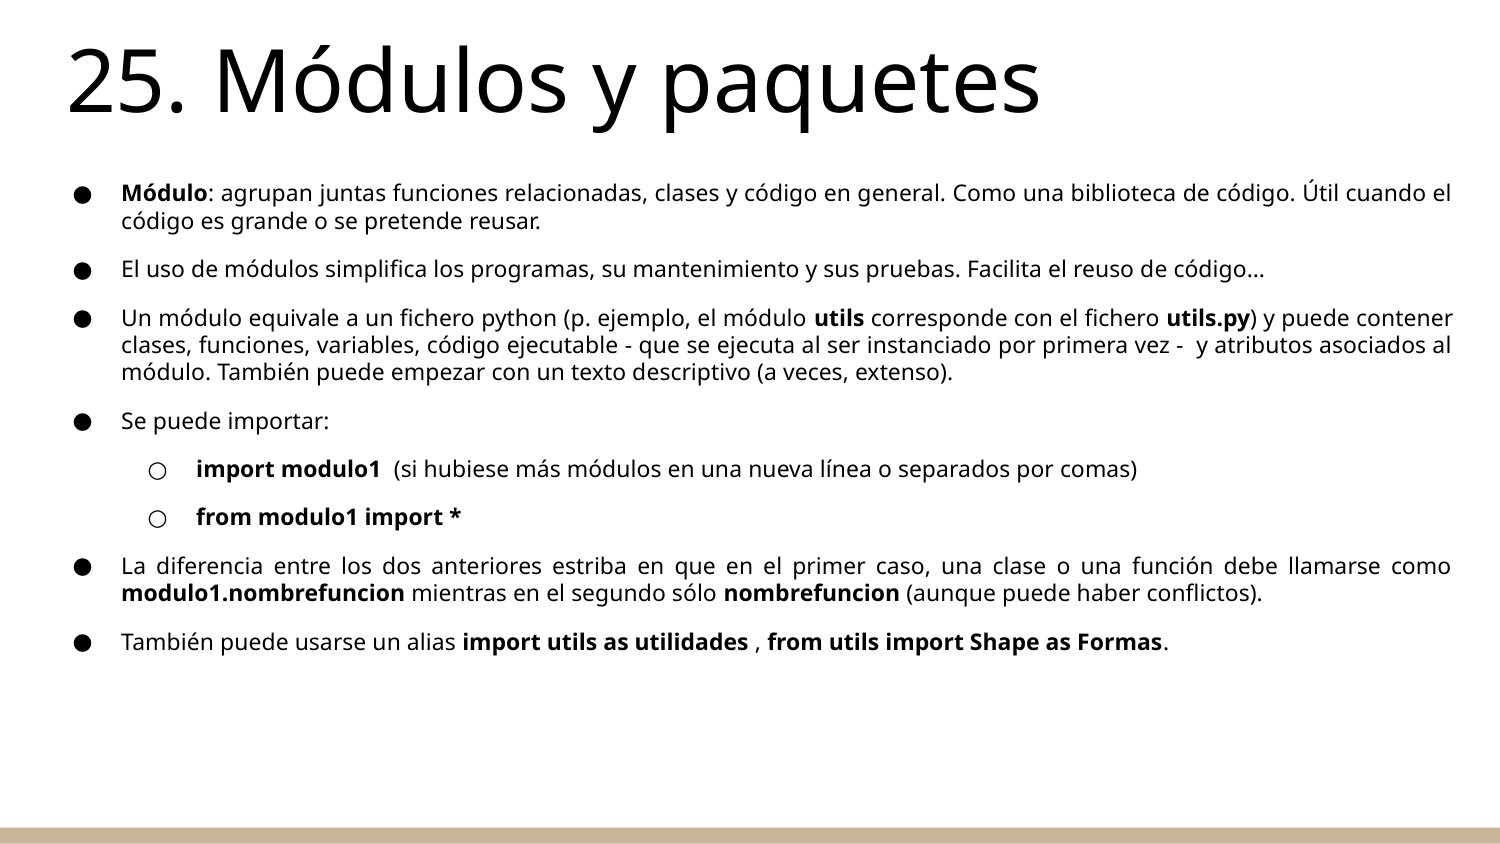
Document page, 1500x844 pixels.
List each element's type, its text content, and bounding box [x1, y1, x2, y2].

title 25. Módulos y paquetes [51, 51, 1449, 145]
text_box Módulo: agrupan juntas funciones relacionadas, clases y código en general. Como una biblioteca de código. Útil cuando el código es grande o se pretende reusar. El uso de módulos simplifica los programas, su mantenimiento y sus pruebas. Facilita el reuso de código… Un módulo equivale a un fichero python (p. ejemplo, el módulo utils corresponde con el fichero utils.py) y puede contener clases, funciones, variables, código ejecutable - que se ejecuta al ser instanciado por primera vez - y atributos asociados al módulo. También puede empezar con un texto descriptivo (a veces, extenso). Se puede importar: import modulo1 (si hubiese más módulos en una nueva línea o separados por comas) from modulo1 import * La diferencia entre los dos anteriores estriba en que en el primer caso, una clase o una función debe llamarse como modulo1.nombrefuncion mientras en el segundo sólo nombrefuncion (aunque puede haber conflictos). También puede usarse un alias import utils as utilidades , from utils import Shape as Formas. [31, 145, 1469, 785]
